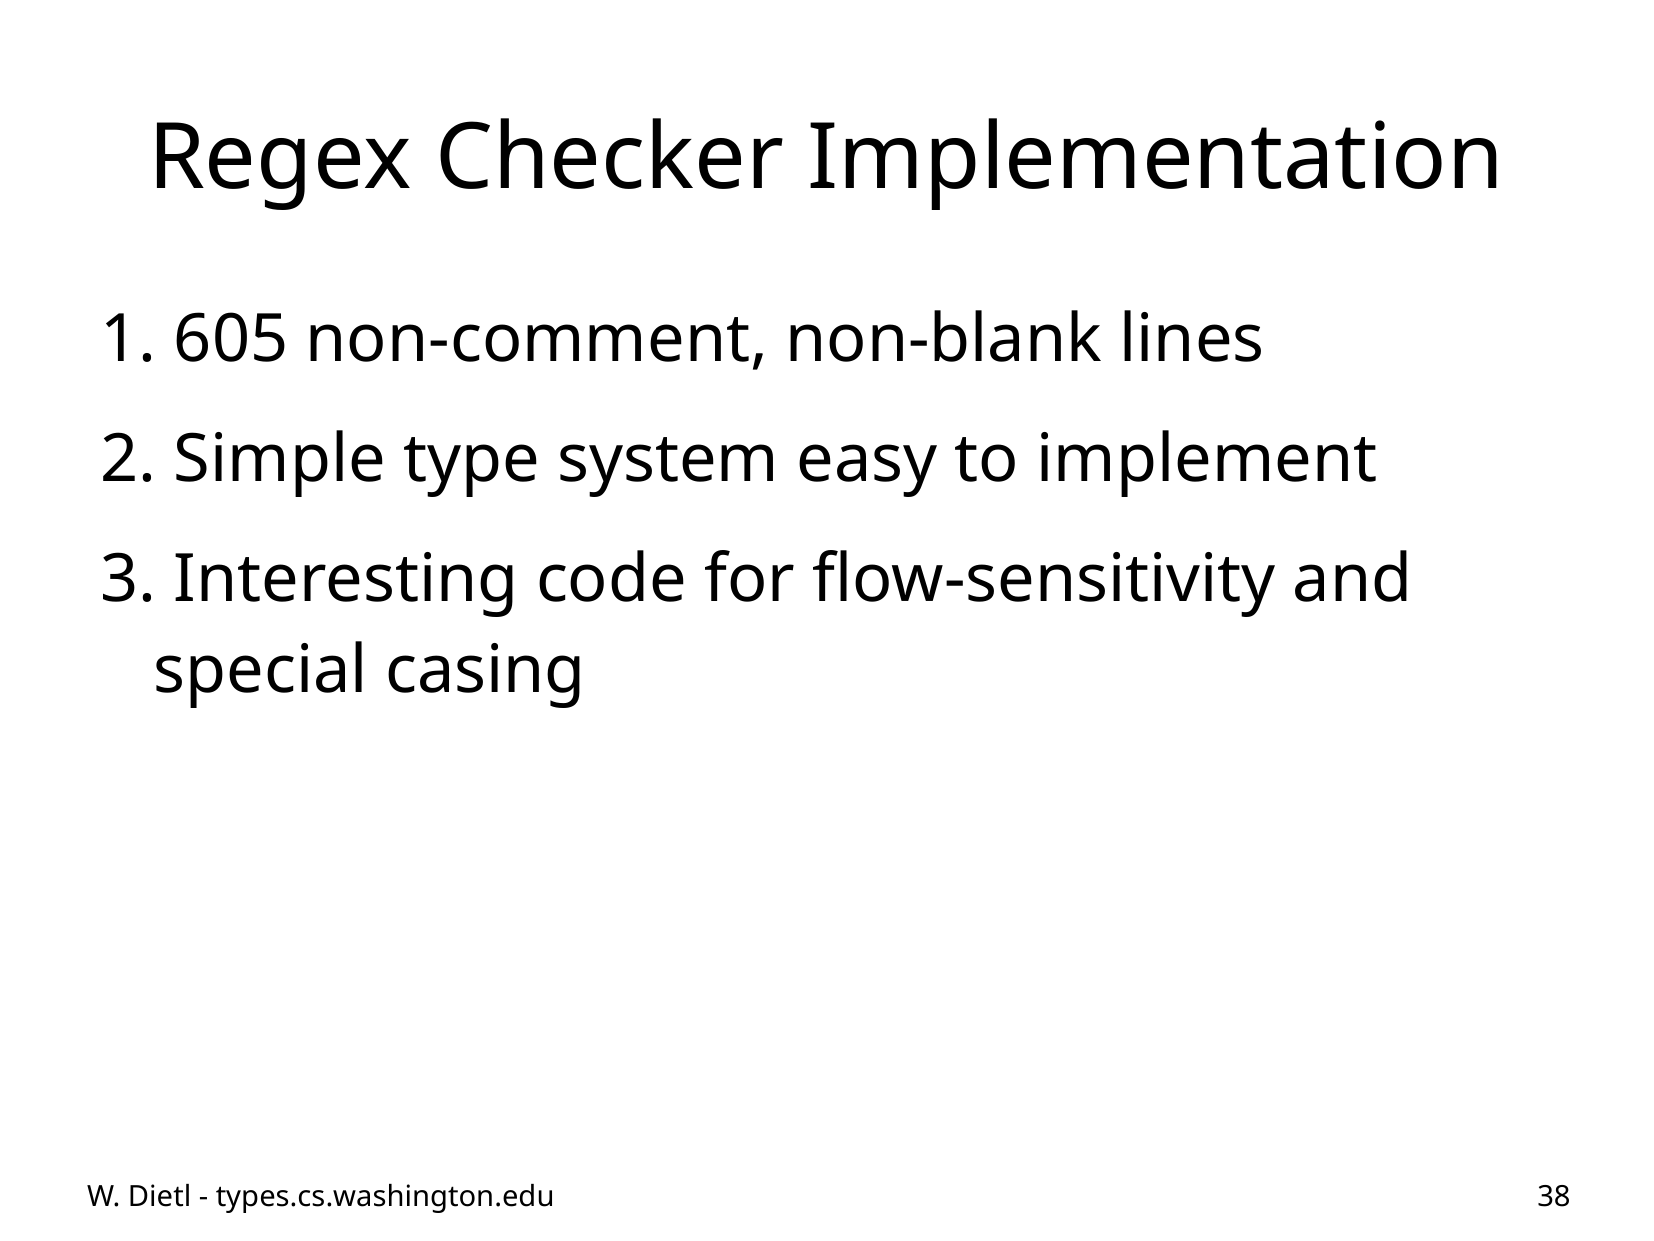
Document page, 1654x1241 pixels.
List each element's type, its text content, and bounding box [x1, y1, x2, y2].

title Regex Checker Implementation [82, 49, 1571, 257]
list 605 non-comment, non-blank lines Simple type system easy to implement Interesting code for flow-sensitivity and special casing [82, 290, 1571, 1109]
